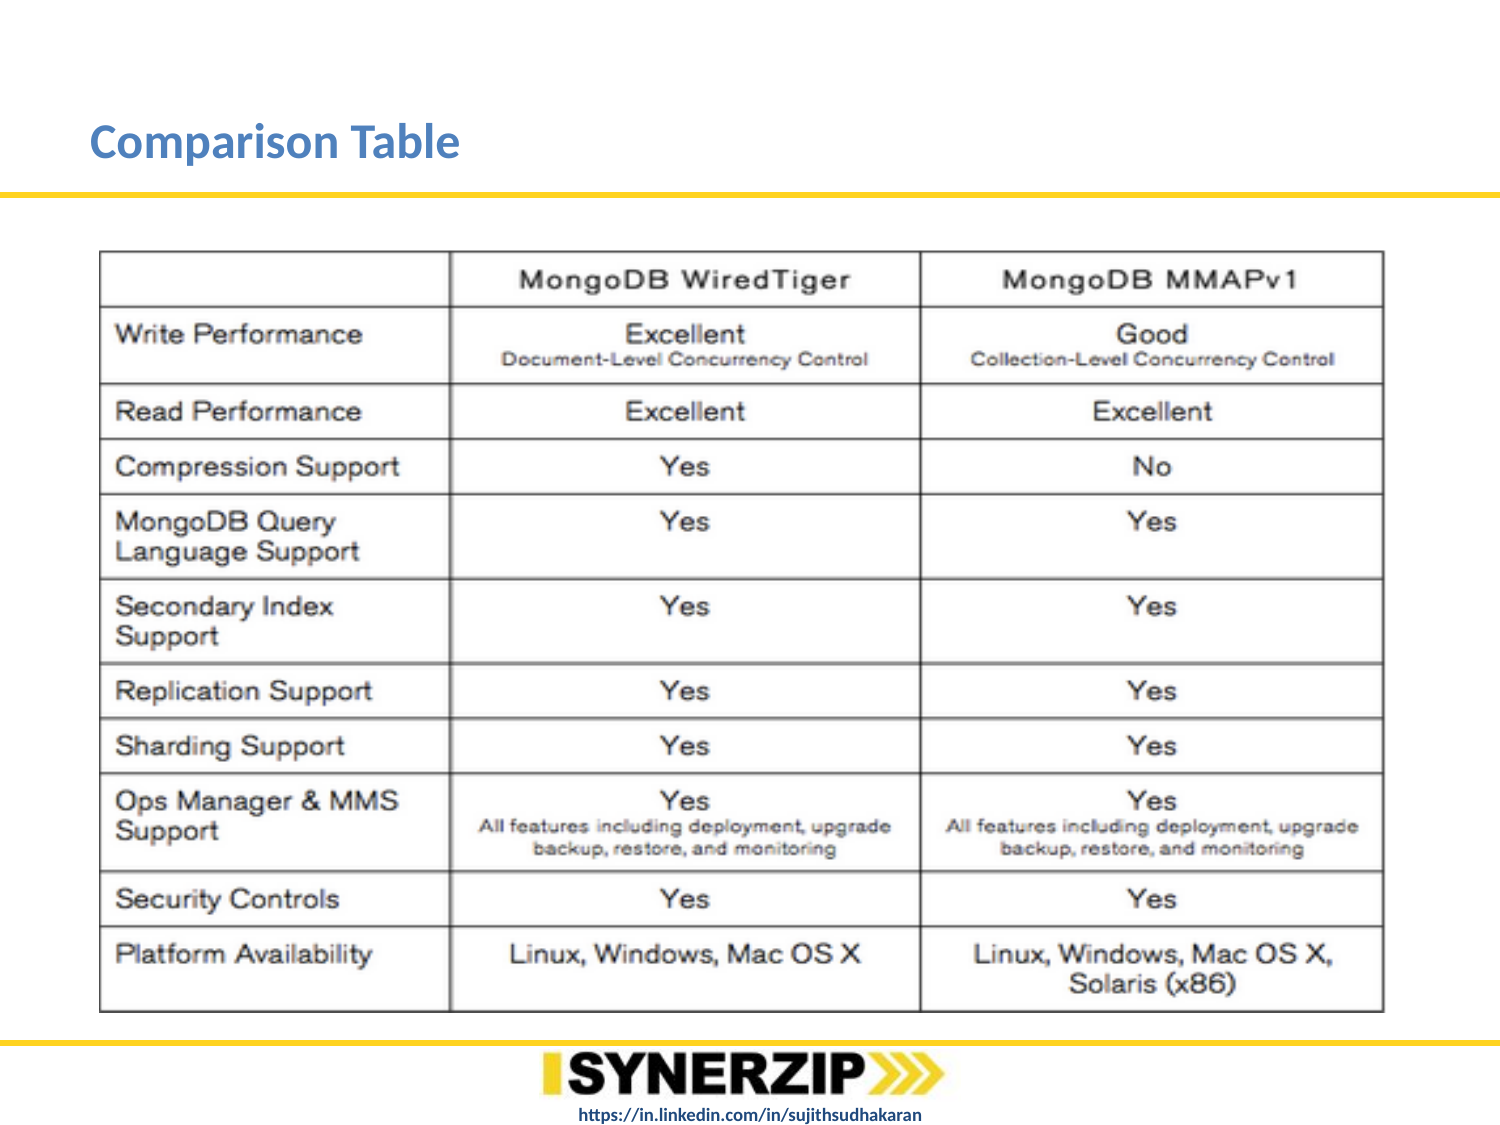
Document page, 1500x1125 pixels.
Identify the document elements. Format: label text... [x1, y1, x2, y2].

picture [99, 249, 1388, 1013]
picture [539, 1049, 961, 1090]
title Comparison Table [75, 45, 1425, 233]
text_box https://in.linkedin.com/in/sujithsudhakaran [500, 1090, 1000, 1125]
